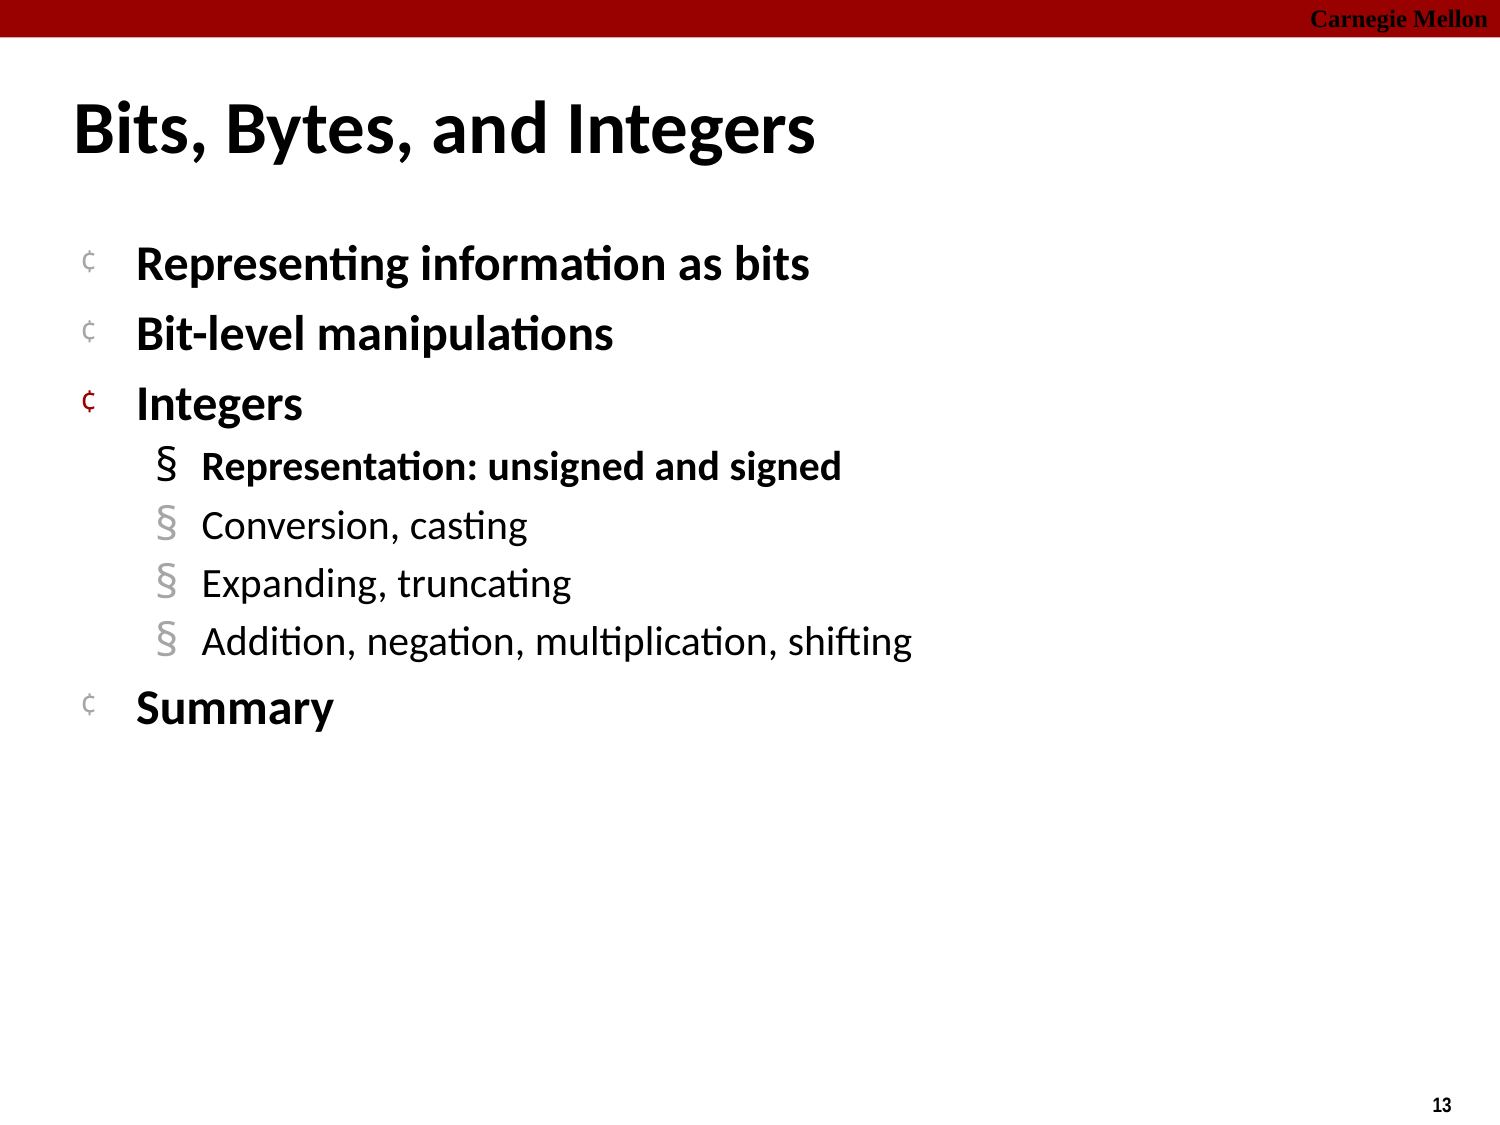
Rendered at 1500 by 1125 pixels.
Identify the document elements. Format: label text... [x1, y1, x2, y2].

title Bits, Bytes, and Integers [58, 71, 1304, 197]
list Representing information as bits Bit-level manipulations Integers Representation: unsigned and signed Conversion, casting Expanding, truncating Addition, negation, multiplication, shifting Summary [65, 223, 1361, 1040]
